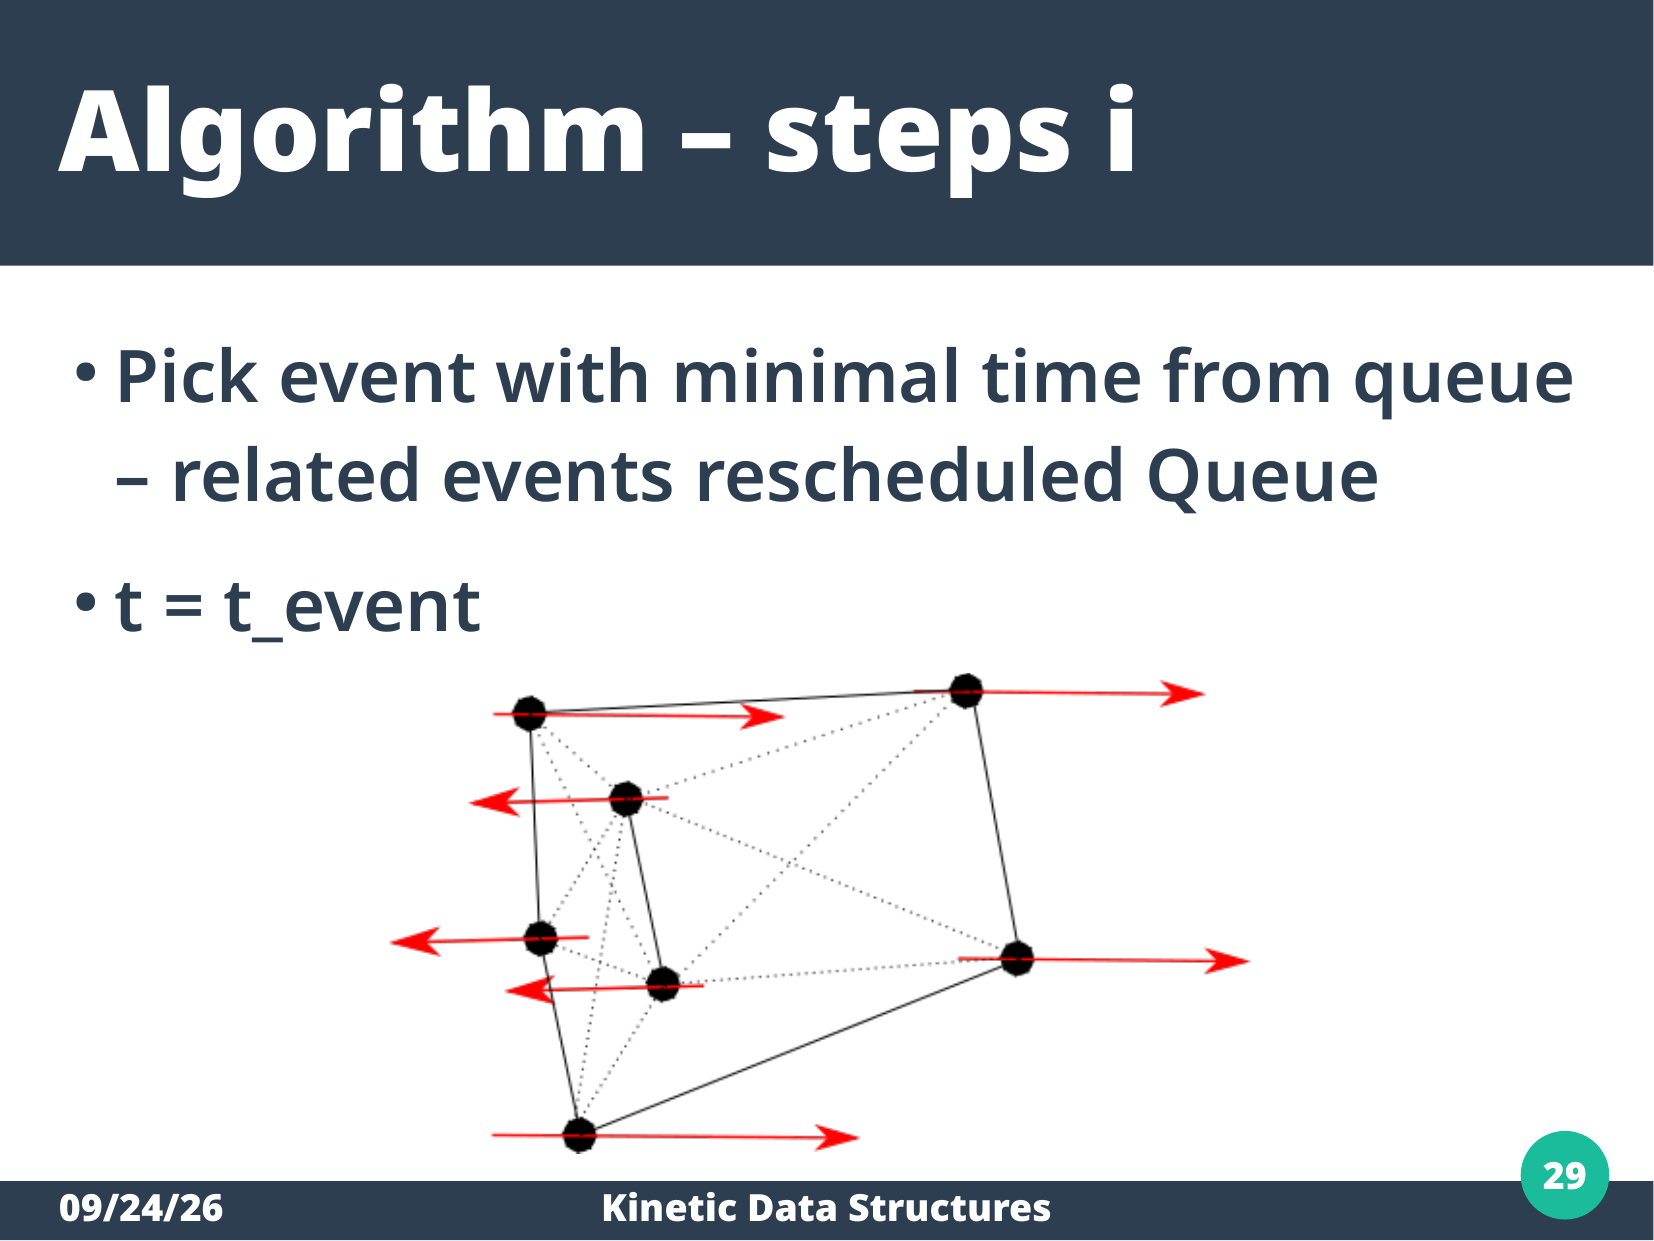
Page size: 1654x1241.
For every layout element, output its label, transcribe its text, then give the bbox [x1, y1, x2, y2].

picture [389, 673, 1251, 1154]
title Algorithm – steps i [59, 49, 1595, 207]
list Pick event with minimal time from queue – related events rescheduled Queue t = t_event [59, 324, 1595, 720]
